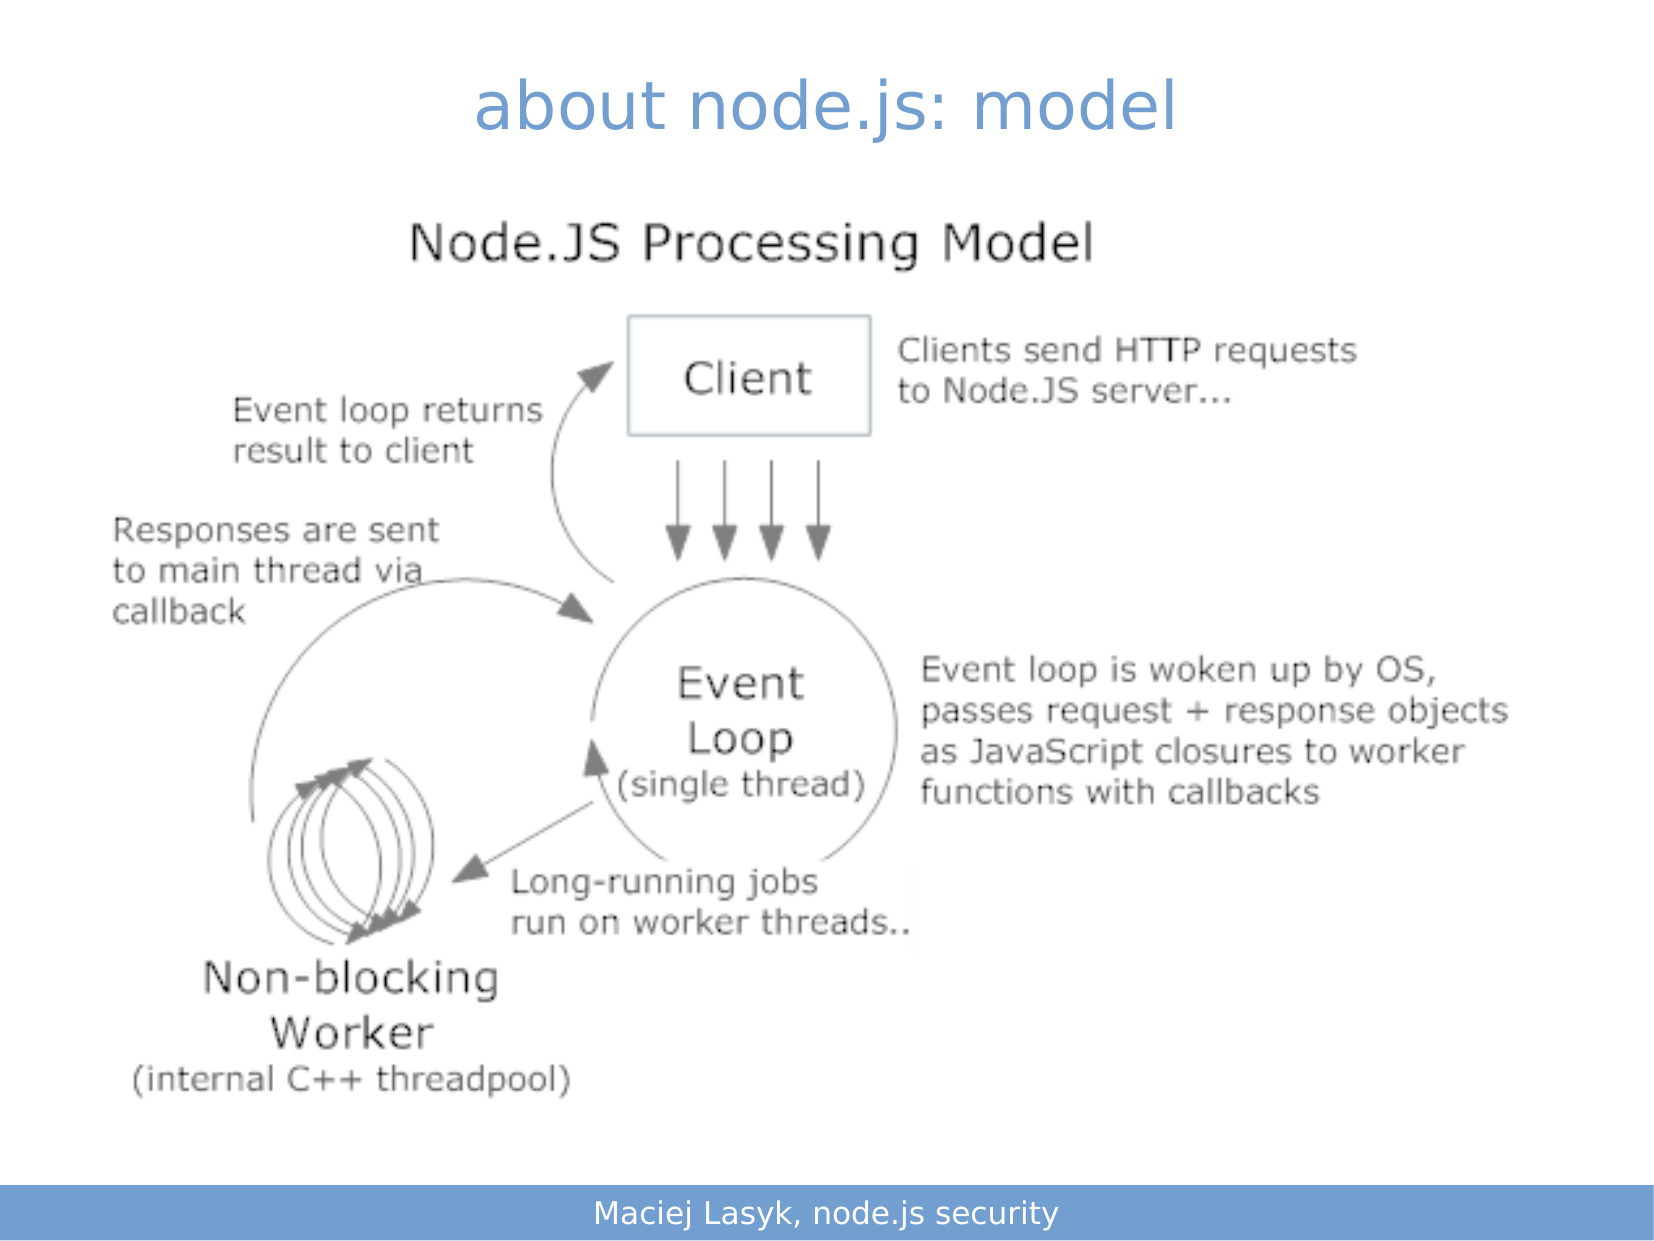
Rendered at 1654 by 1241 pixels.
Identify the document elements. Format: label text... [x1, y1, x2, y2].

text_box [0, 1185, 1654, 1241]
picture [101, 198, 1553, 1115]
text_box Maciej Lasyk, node.js security [578, 1188, 1076, 1240]
text_box about node.js: model [459, 60, 1195, 153]
